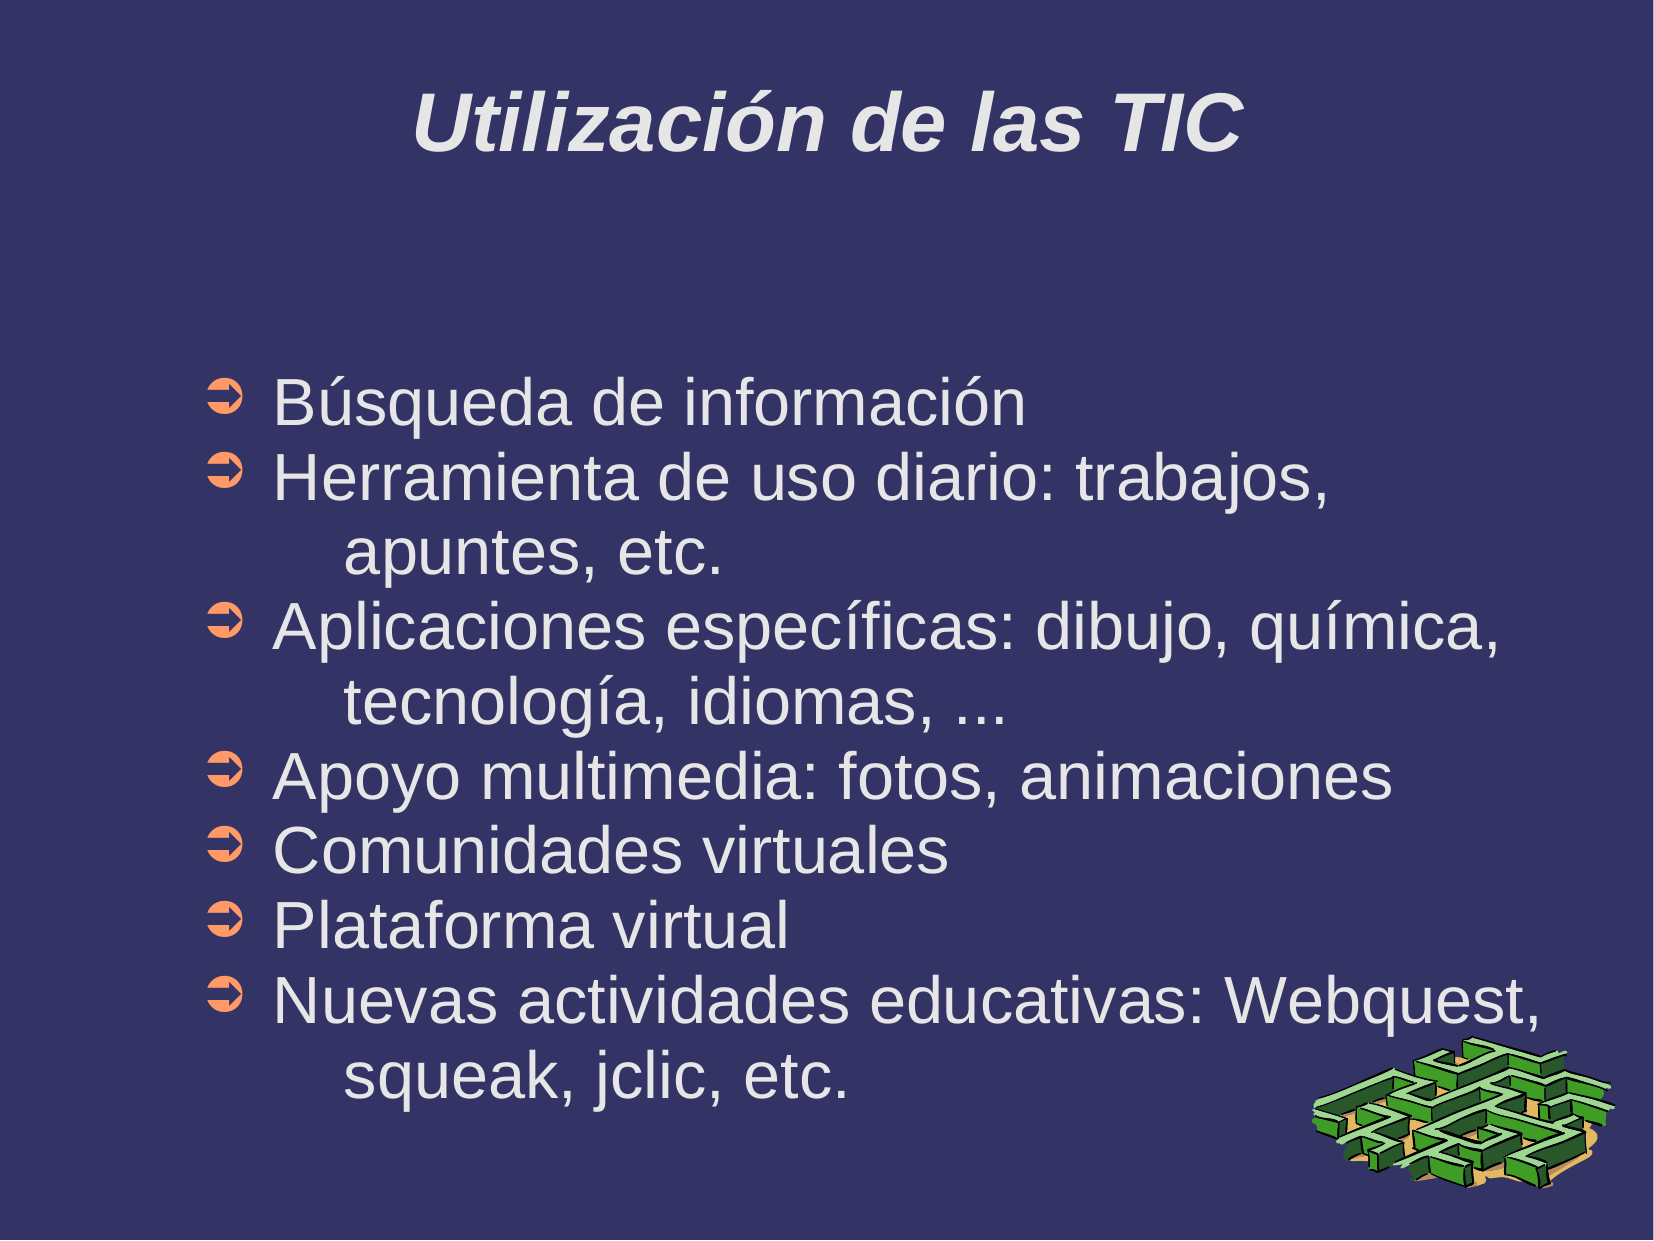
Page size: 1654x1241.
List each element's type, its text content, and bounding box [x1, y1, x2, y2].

list Búsqueda de información Herramienta de uso diario: trabajos, apuntes, etc. Aplicaciones específicas: dibujo, química, tecnología, idiomas, ... Apoyo multimedia: fotos, animaciones Comunidades virtuales Plataforma virtual Nuevas actividades educativas: Webquest, squeak, jclic, etc. [178, 364, 1570, 1147]
title Utilización de las TIC [121, 19, 1534, 227]
